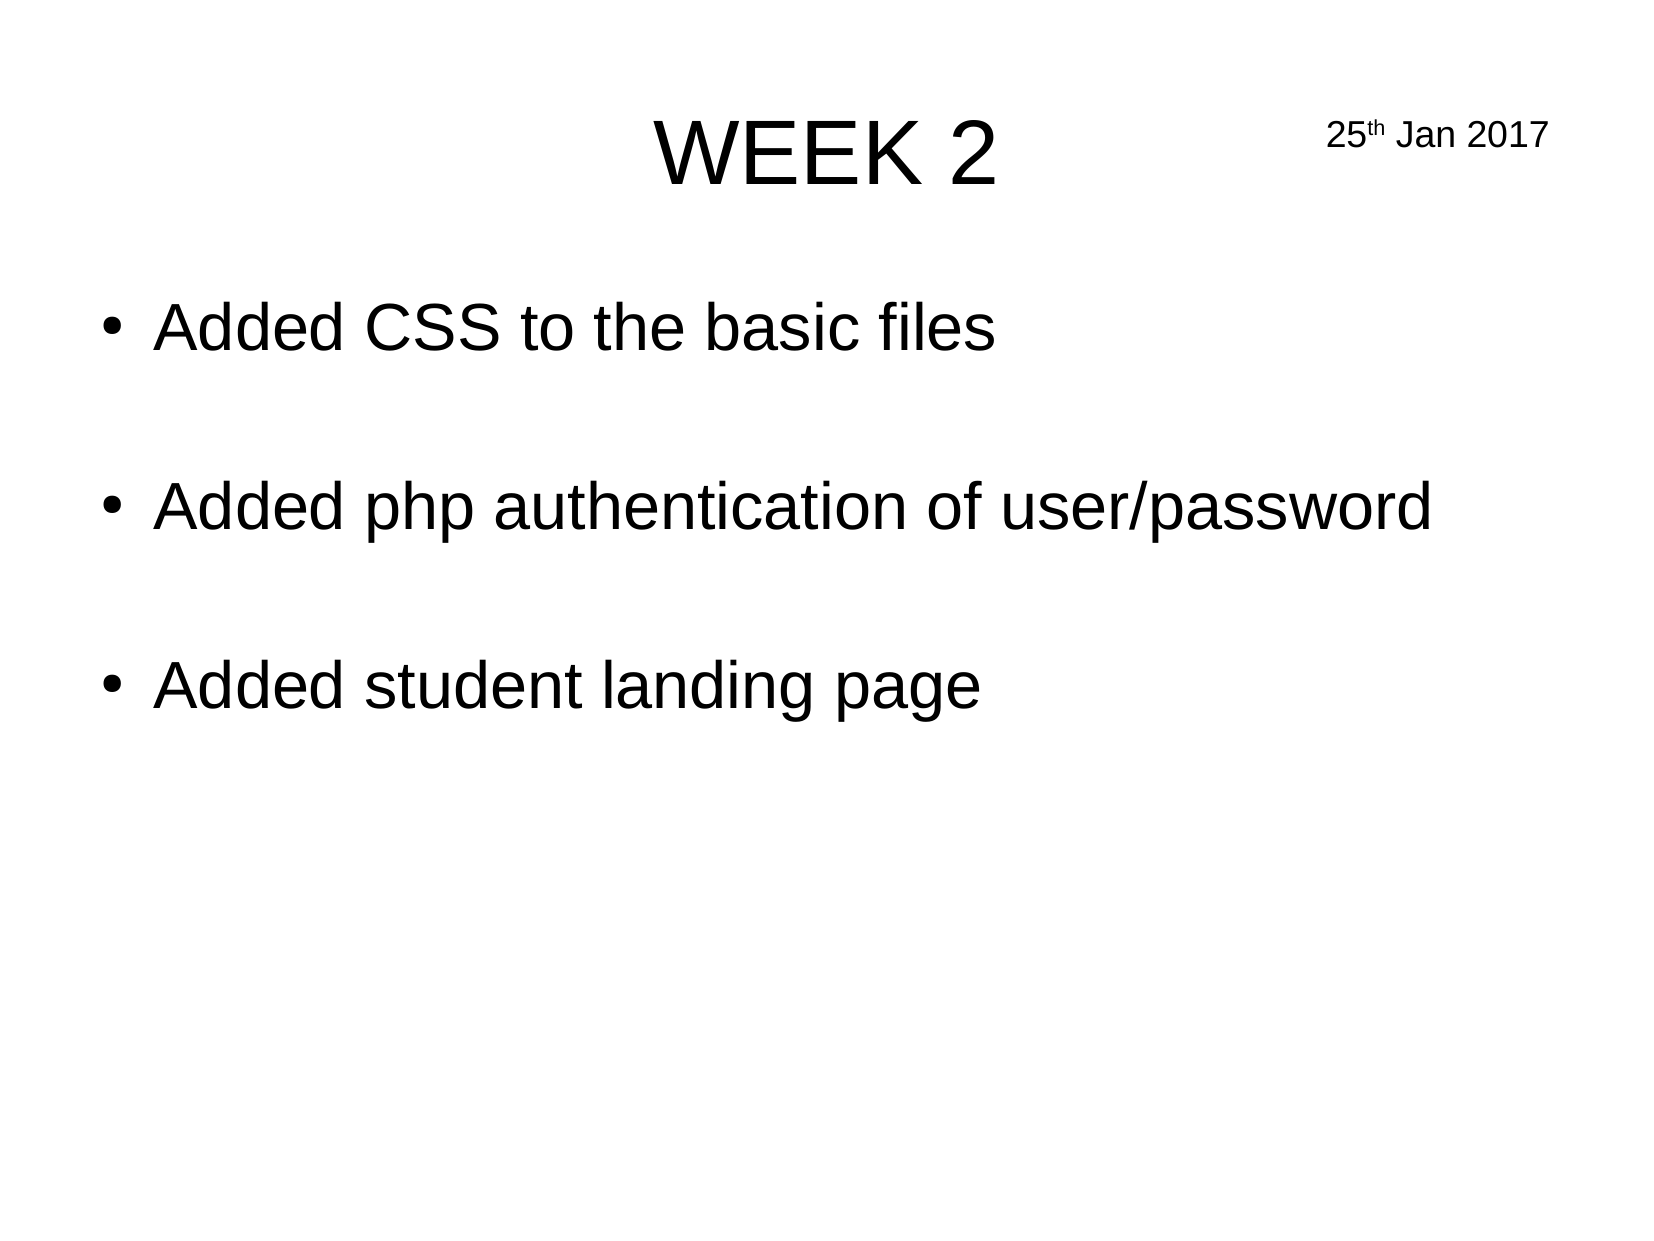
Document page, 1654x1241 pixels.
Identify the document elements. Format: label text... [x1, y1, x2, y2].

list Added CSS to the basic files Added php authentication of user/password Added student landing page [82, 290, 1571, 1010]
text_box 25th Jan 2017 [1311, 106, 1619, 165]
title WEEK 2 [82, 49, 1571, 257]
